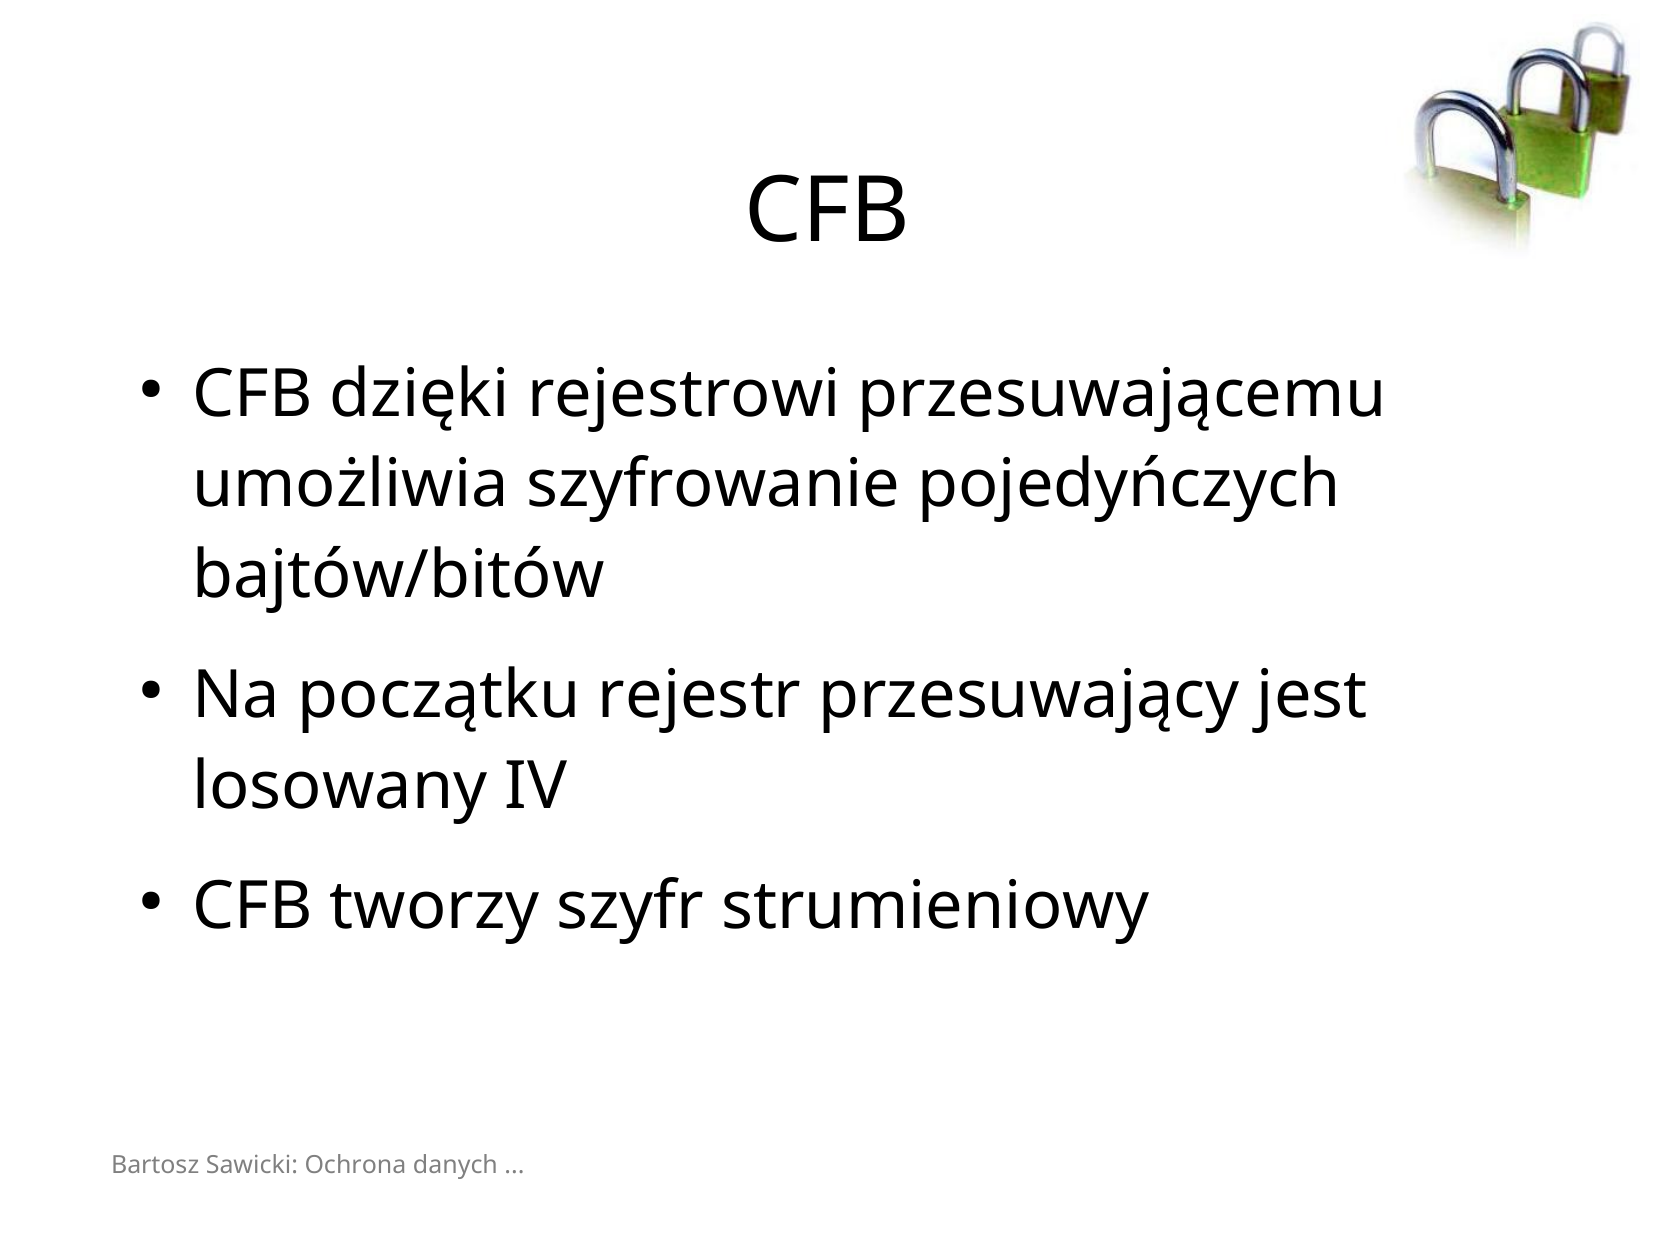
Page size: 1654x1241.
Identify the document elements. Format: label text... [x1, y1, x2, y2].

title CFB [121, 102, 1534, 311]
list CFB dzięki rejestrowi przesuwającemu umożliwia szyfrowanie pojedyńczych bajtów/bitów Na początku rejestr przesuwający jest losowany IV CFB tworzy szyfr strumieniowy [121, 344, 1534, 1127]
picture [1385, 14, 1640, 266]
